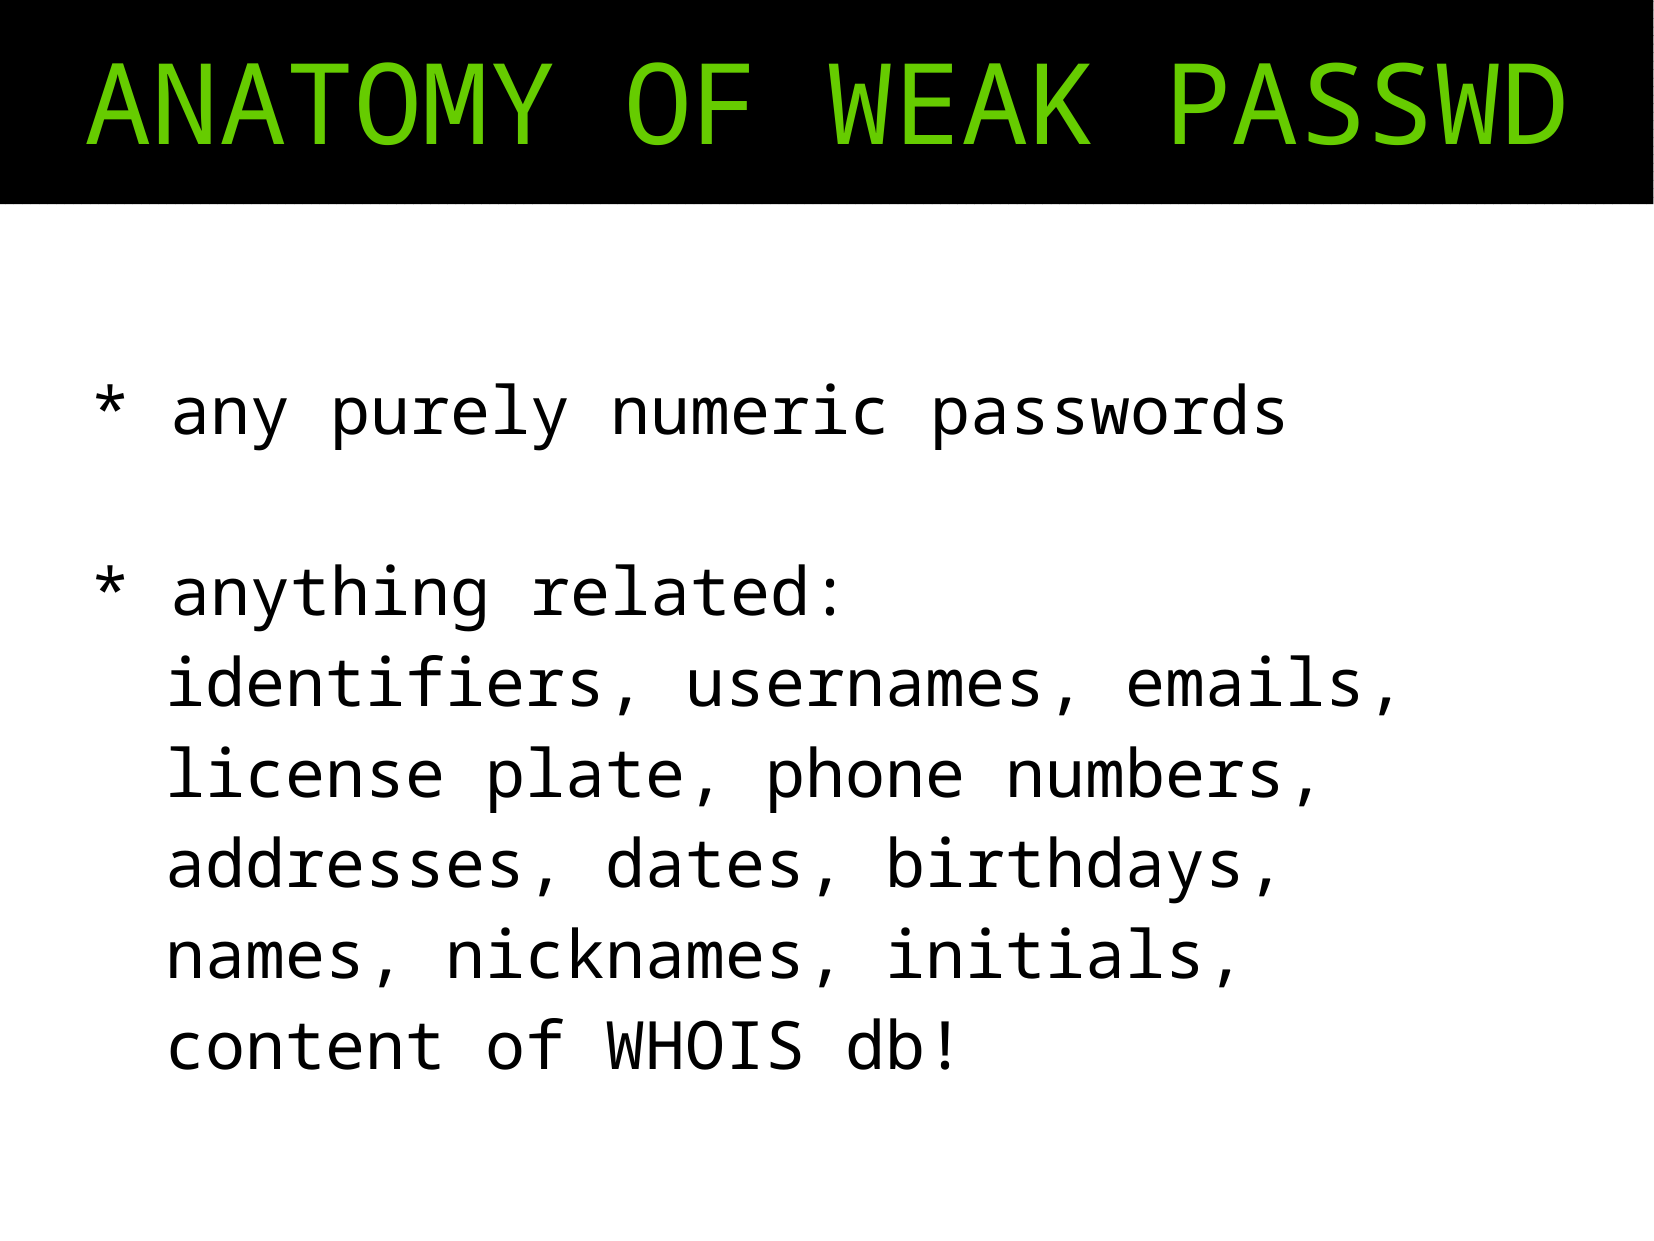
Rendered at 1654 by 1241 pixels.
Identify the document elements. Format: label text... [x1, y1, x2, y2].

subtitle * any purely numeric passwords * anything related: identifiers, usernames, emails, license plate, phone numbers, addresses, dates, birthdays, names, nicknames, initials, content of WHOIS db! [90, 305, 1621, 1146]
title ANATOMY OF WEAK PASSWD [0, 0, 1654, 205]
